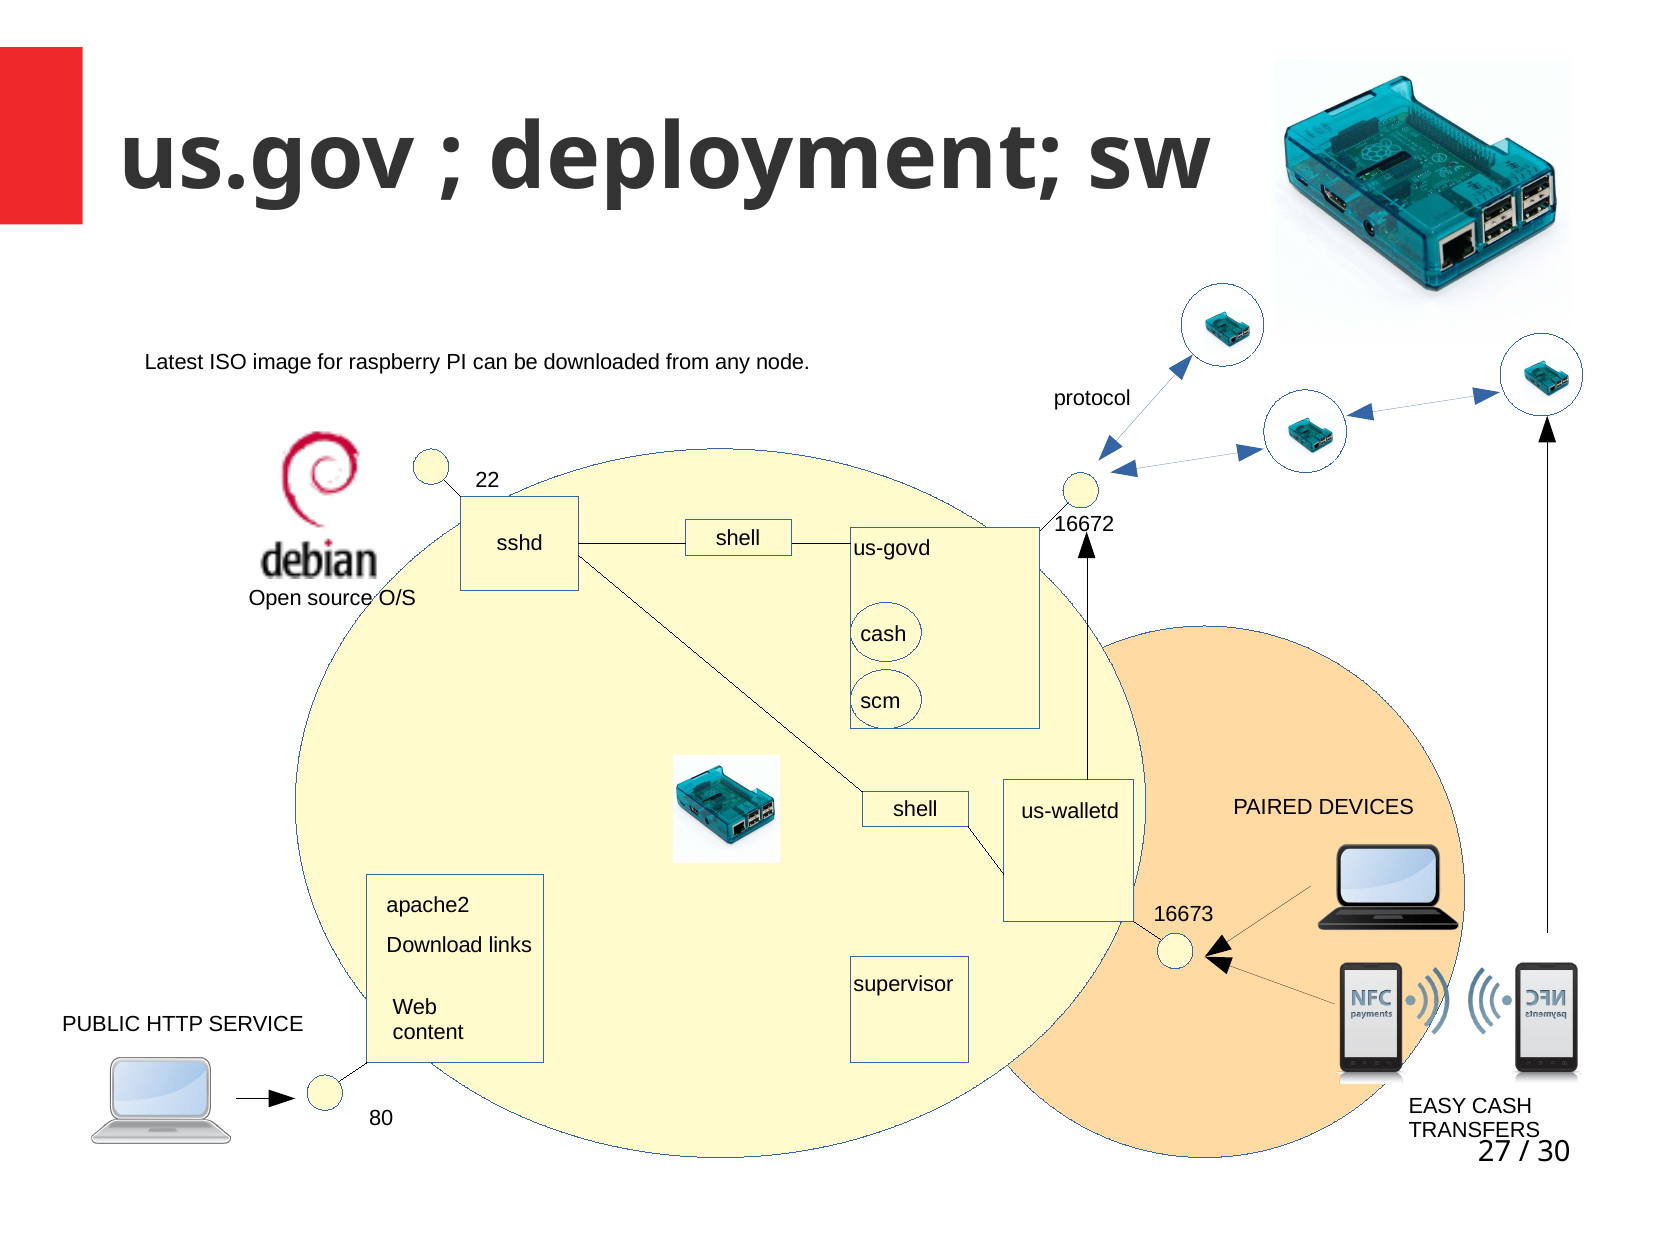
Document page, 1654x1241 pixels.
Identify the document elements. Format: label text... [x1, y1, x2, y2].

text_box apache2 [371, 885, 485, 924]
text_box PUBLIC HTTP SERVICE [47, 1003, 319, 1044]
text_box Download links [371, 924, 548, 989]
text_box [1062, 472, 1099, 504]
picture [1464, 958, 1583, 1087]
text_box 16672 [1039, 504, 1130, 544]
picture [673, 755, 780, 863]
text_box [1211, 887, 1460, 1003]
text_box shell [862, 791, 969, 827]
picture [1204, 307, 1252, 355]
text_box cash [845, 614, 922, 654]
text_box Open source O/S [233, 578, 438, 643]
text_box [413, 448, 449, 485]
picture [1523, 356, 1571, 404]
picture [1311, 838, 1465, 946]
picture [259, 430, 382, 578]
text_box 22 [460, 460, 515, 500]
text_box us-govd [838, 527, 946, 567]
picture [1275, 47, 1571, 343]
picture [1287, 413, 1335, 461]
title us.gov ; deployment; sw [118, 49, 1275, 257]
picture [85, 1051, 237, 1150]
text_box Latest ISO image for raspberry PI can be downloaded from any node. [129, 342, 827, 382]
text_box Web content [377, 989, 485, 1052]
text_box shell [685, 519, 792, 556]
text_box 16673 [1138, 893, 1229, 934]
text_box EASY CASH TRANSFERS [1393, 1086, 1556, 1150]
text_box scm [845, 681, 916, 721]
picture [1334, 958, 1453, 1087]
text_box protocol [1039, 377, 1146, 418]
text_box [295, 448, 1460, 1158]
text_box sshd [460, 496, 579, 591]
text_box [307, 1074, 343, 1111]
text_box supervisor [838, 964, 969, 1004]
text_box us-walletd [1006, 791, 1134, 831]
text_box 80 [354, 1098, 408, 1138]
text_box PAIRED DEVICES [1218, 787, 1430, 827]
